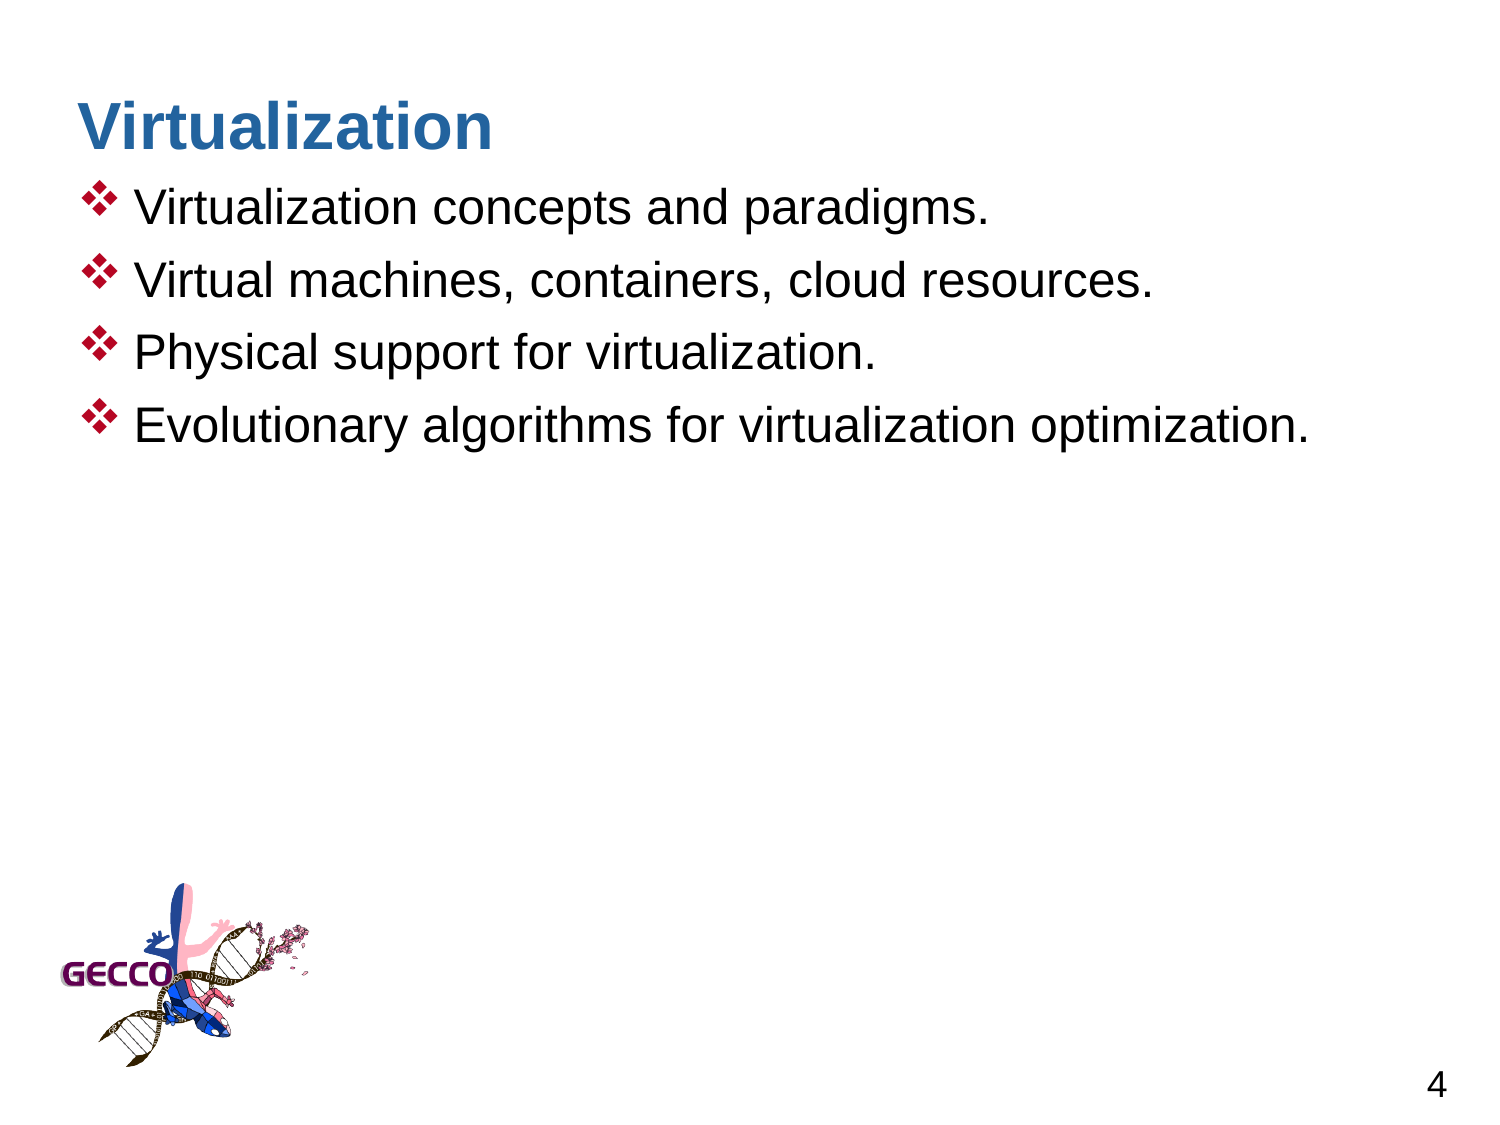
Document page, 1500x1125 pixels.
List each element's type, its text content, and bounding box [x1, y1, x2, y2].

text_box <number> [1436, 1037, 1463, 1113]
picture [55, 850, 62, 1111]
list Virtualization Virtualization concepts and paradigms. Virtual machines, containers, cloud resources. Physical support for virtualization. Evolutionary algorithms for virtualization optimization. [62, 75, 1436, 1125]
